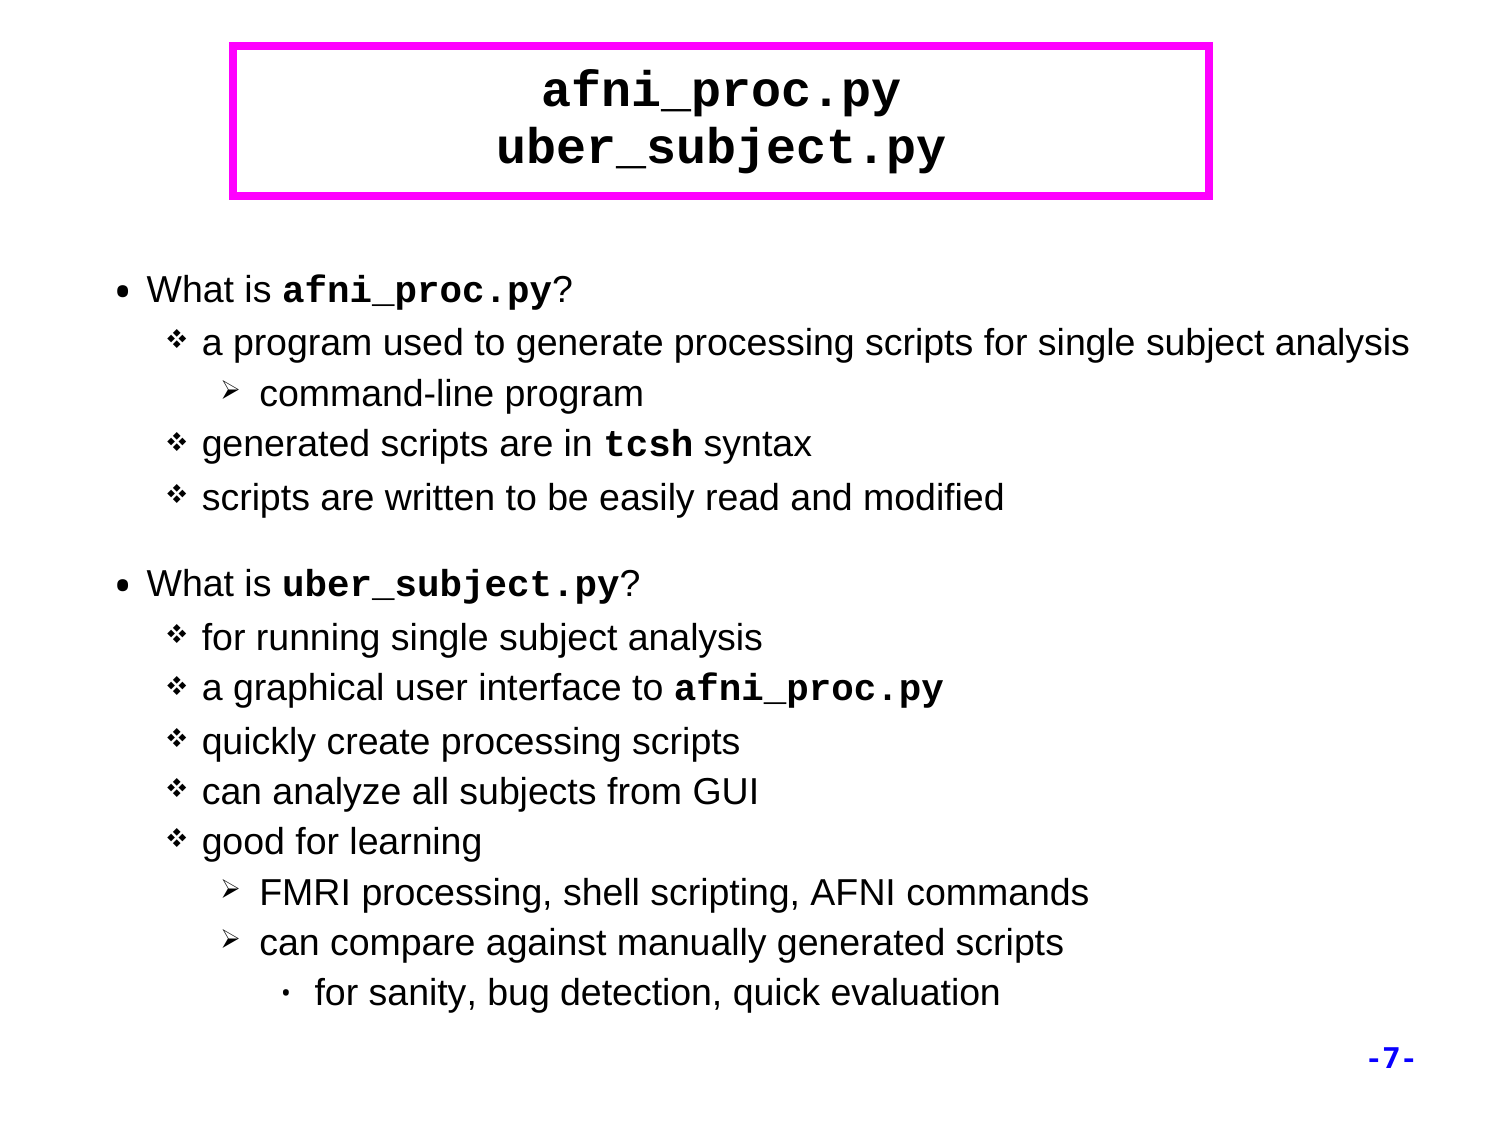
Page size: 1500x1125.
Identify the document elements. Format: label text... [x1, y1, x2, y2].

title [232, 45, 1209, 196]
list What is afni_proc.py? a program used to generate processing scripts for single subject analysis command-line program generated scripts are in tcsh syntax scripts are written to be easily read and modified What is uber_subject.py? for running single subject analysis a graphical user interface to afni_proc.py quickly create processing scripts can analyze all subjects from GUI good for learning FMRI processing, shell scripting, AFNI commands can compare against manually generated scripts for sanity, bug detection, quick evaluation [93, 255, 1466, 1035]
